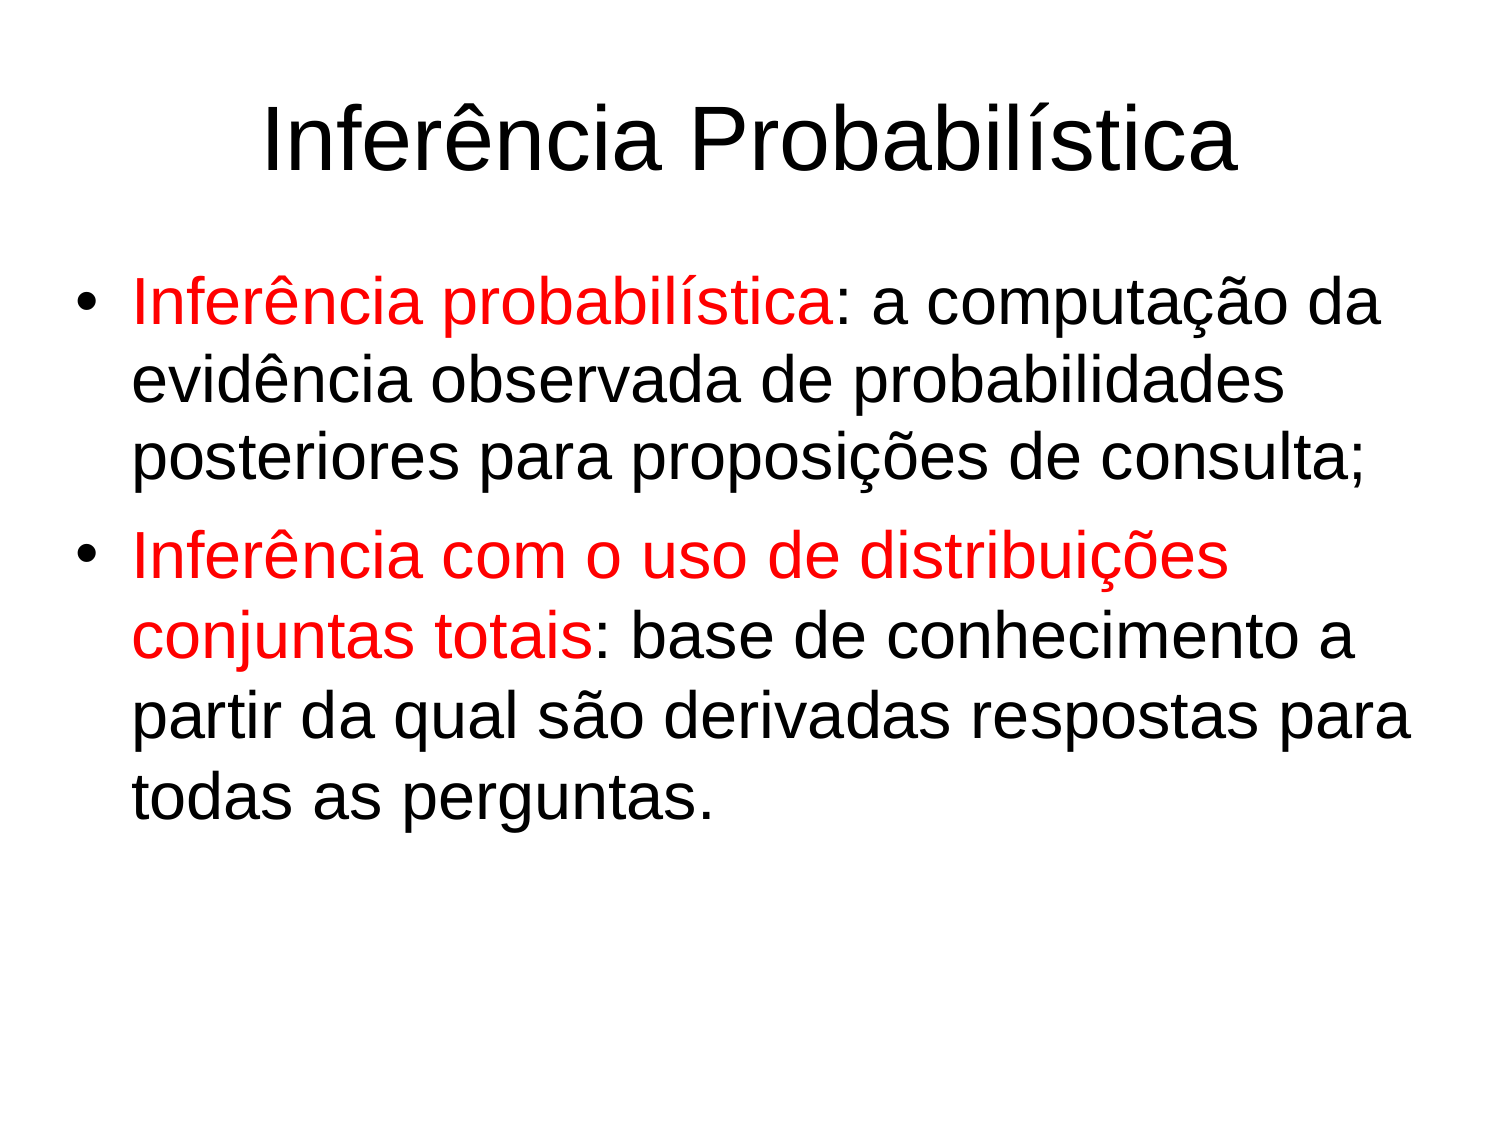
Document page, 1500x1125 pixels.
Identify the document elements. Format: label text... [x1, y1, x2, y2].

title Inferência Probabilística [75, 22, 1426, 256]
list Inferência probabilística: a computação da evidência observada de probabilidades posteriores para proposições de consulta; Inferência com o uso de distribuições conjuntas totais: base de conhecimento a partir da qual são derivadas respostas para todas as perguntas. [75, 262, 1426, 1005]
